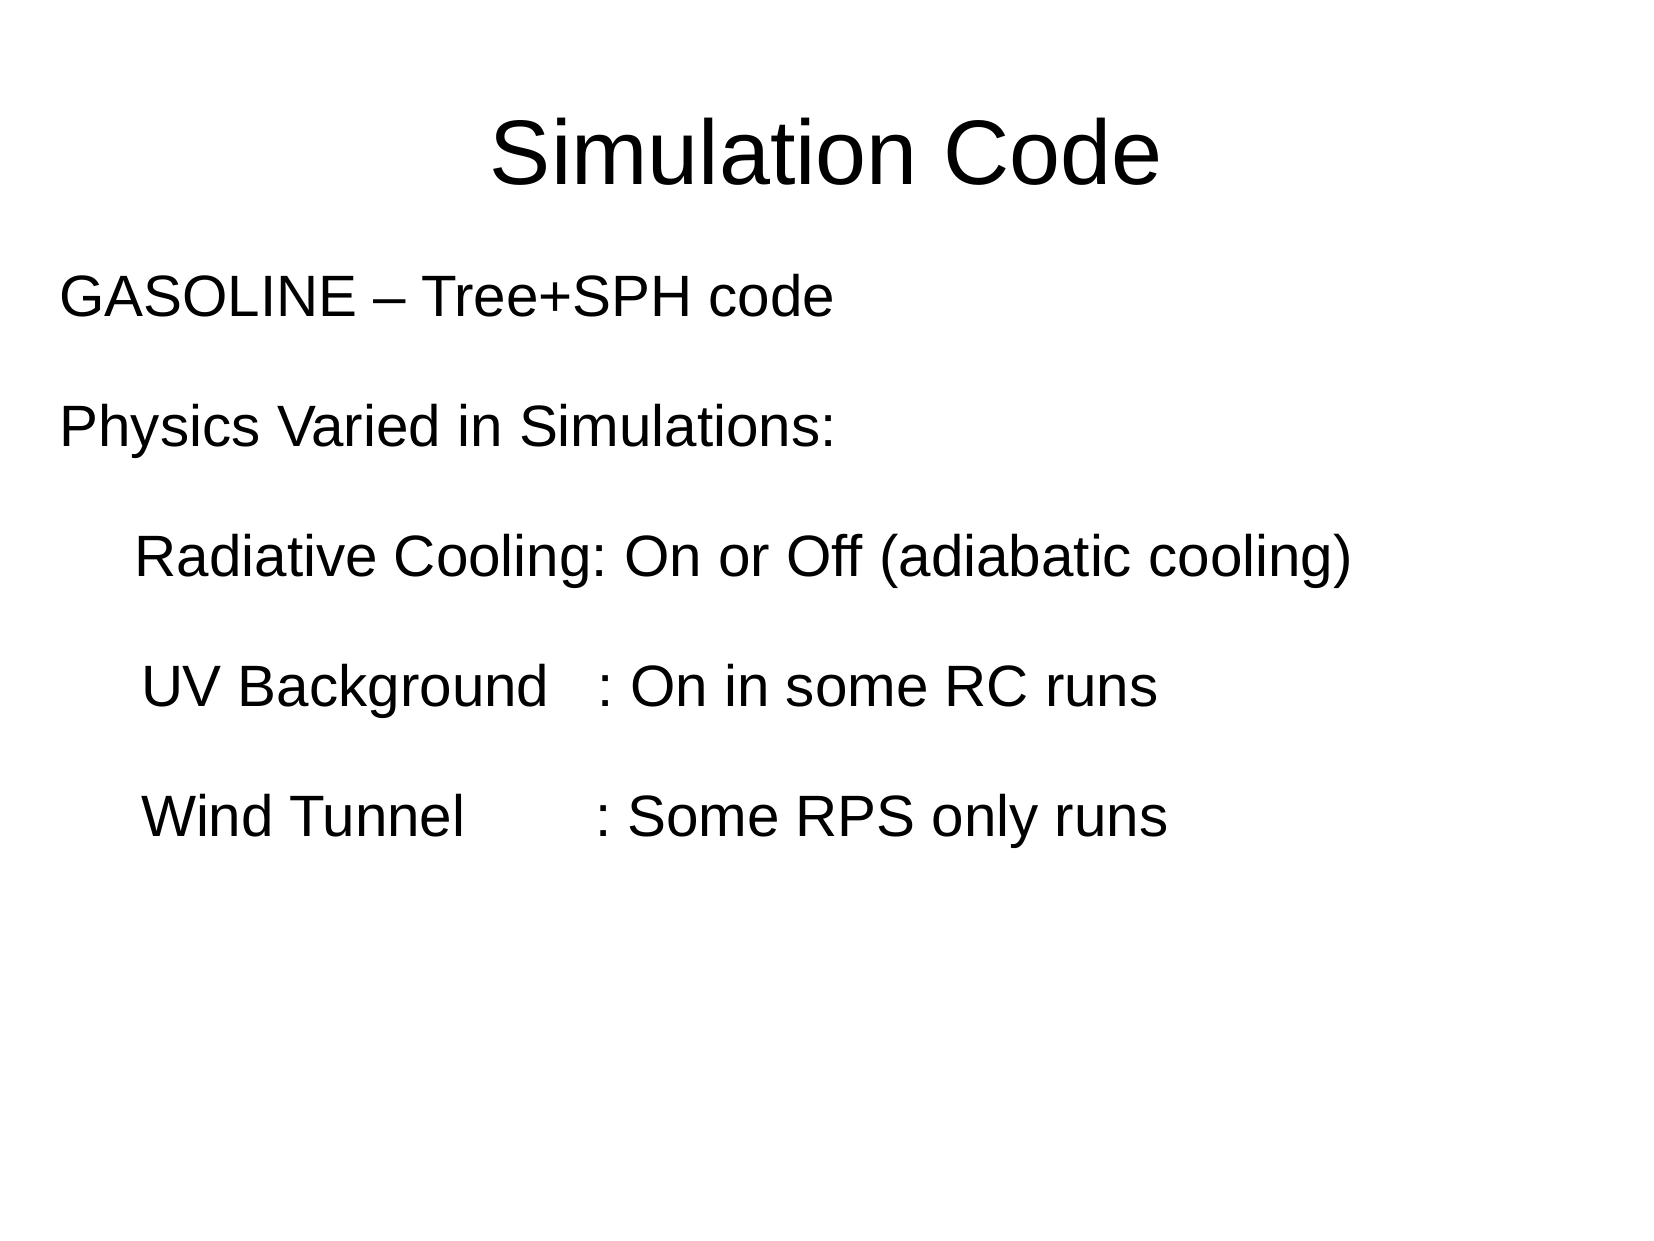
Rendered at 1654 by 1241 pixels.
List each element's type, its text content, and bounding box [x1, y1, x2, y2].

text_box GASOLINE – Tree+SPH code Physics Varied in Simulations: Radiative Cooling: On or Off (adiabatic cooling) UV Background : On in some RC runs Wind Tunnel : Some RPS only runs [45, 256, 1546, 1171]
title Simulation Code [82, 49, 1571, 257]
